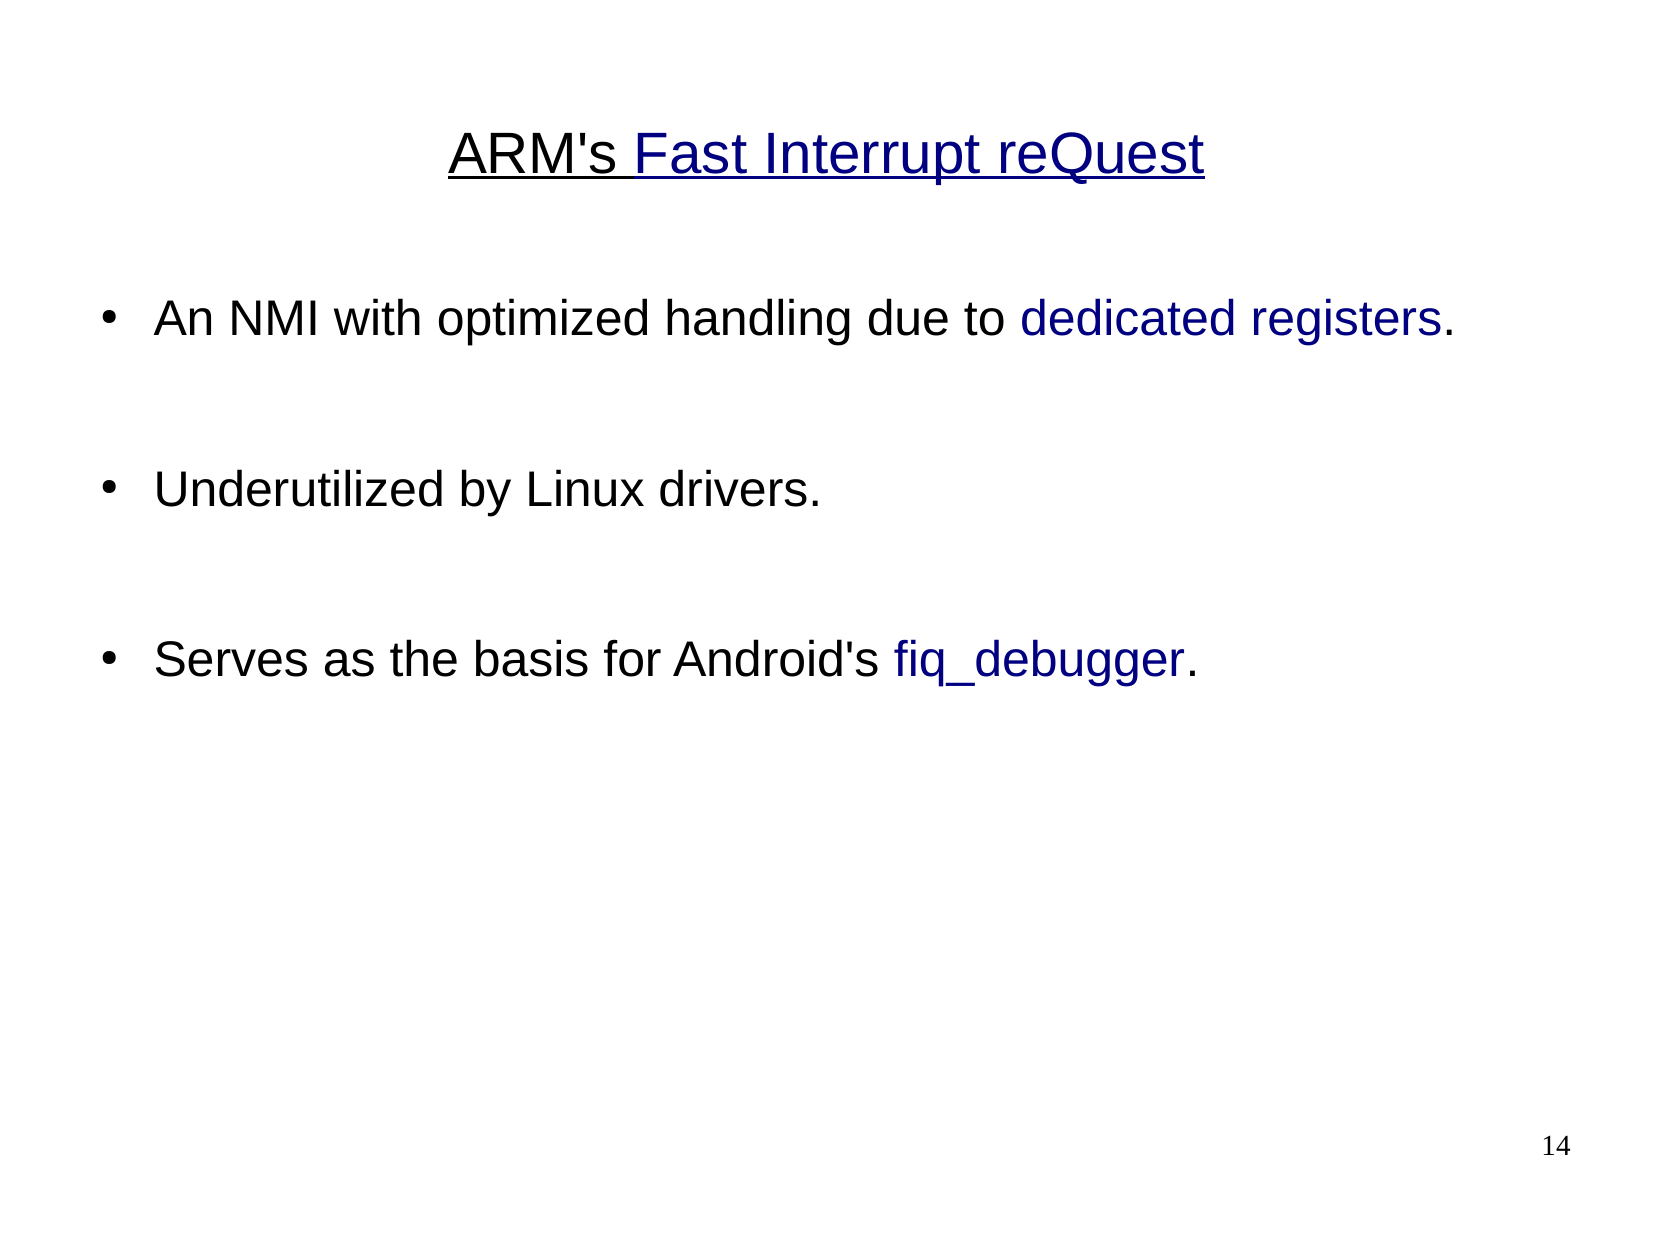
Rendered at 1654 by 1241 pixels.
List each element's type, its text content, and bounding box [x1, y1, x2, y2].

title ARM's Fast Interrupt reQuest [82, 49, 1571, 257]
list An NMI with optimized handling due to dedicated registers. Underutilized by Linux drivers. Serves as the basis for Android's fiq_debugger. [82, 290, 1571, 1010]
